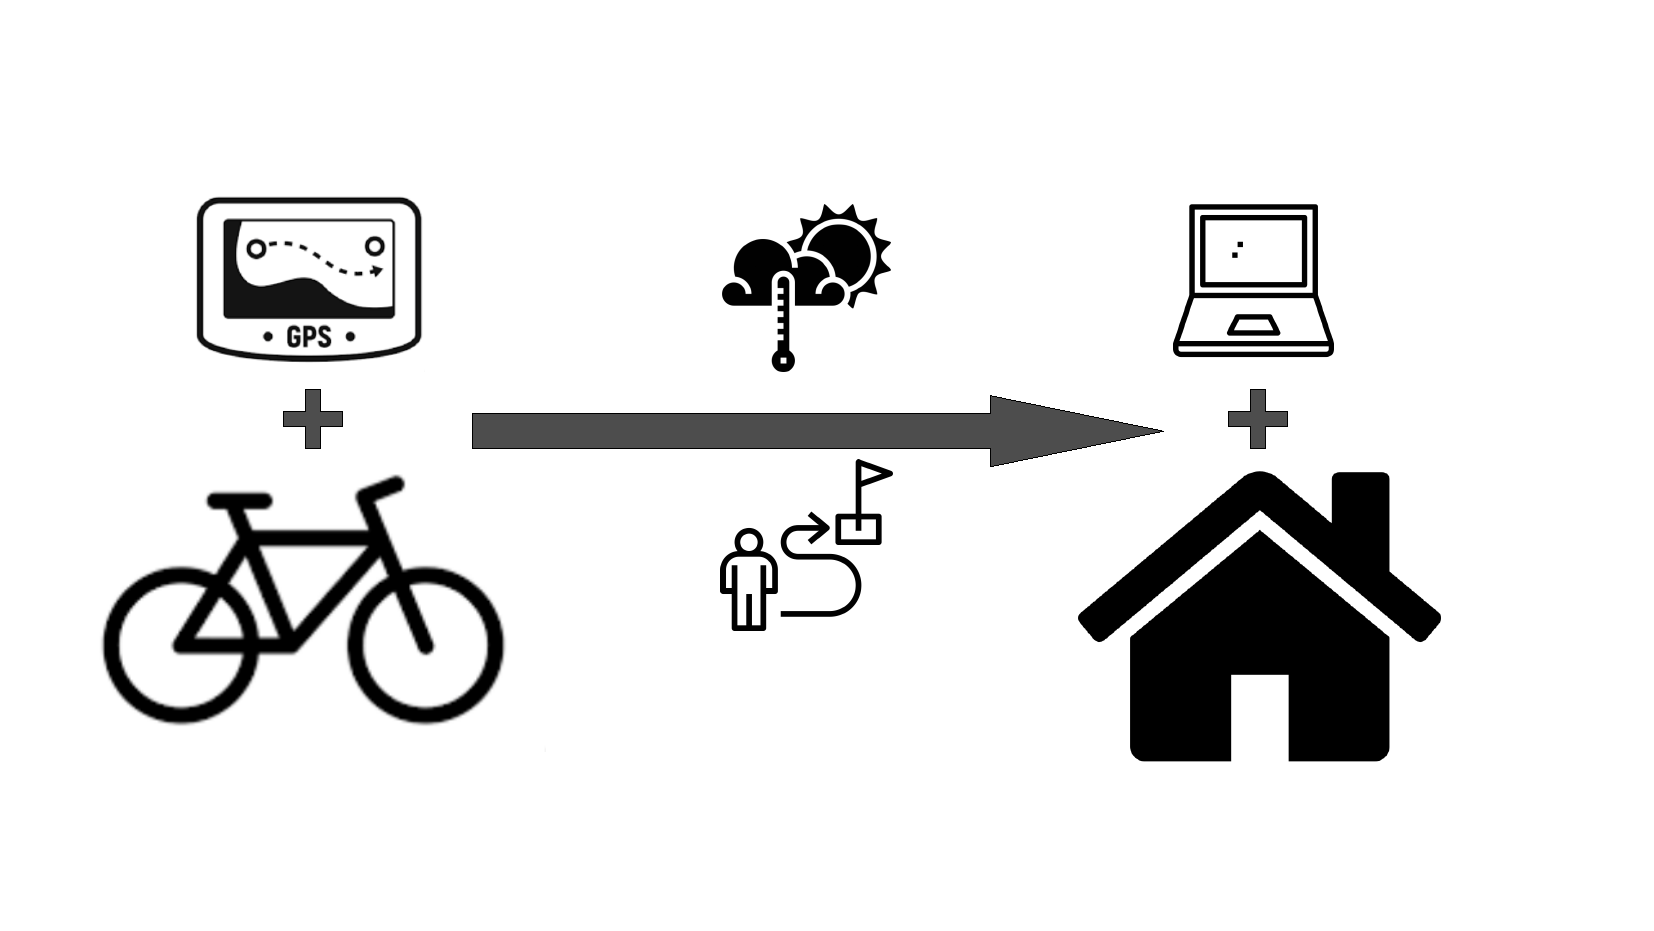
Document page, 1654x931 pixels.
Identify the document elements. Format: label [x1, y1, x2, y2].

picture [1173, 200, 1334, 361]
text_box [1228, 389, 1288, 449]
picture [720, 459, 893, 631]
picture [191, 188, 425, 373]
text_box [283, 389, 343, 449]
picture [722, 204, 891, 373]
picture [70, 432, 546, 752]
picture [1078, 434, 1441, 798]
text_box [472, 395, 1164, 467]
